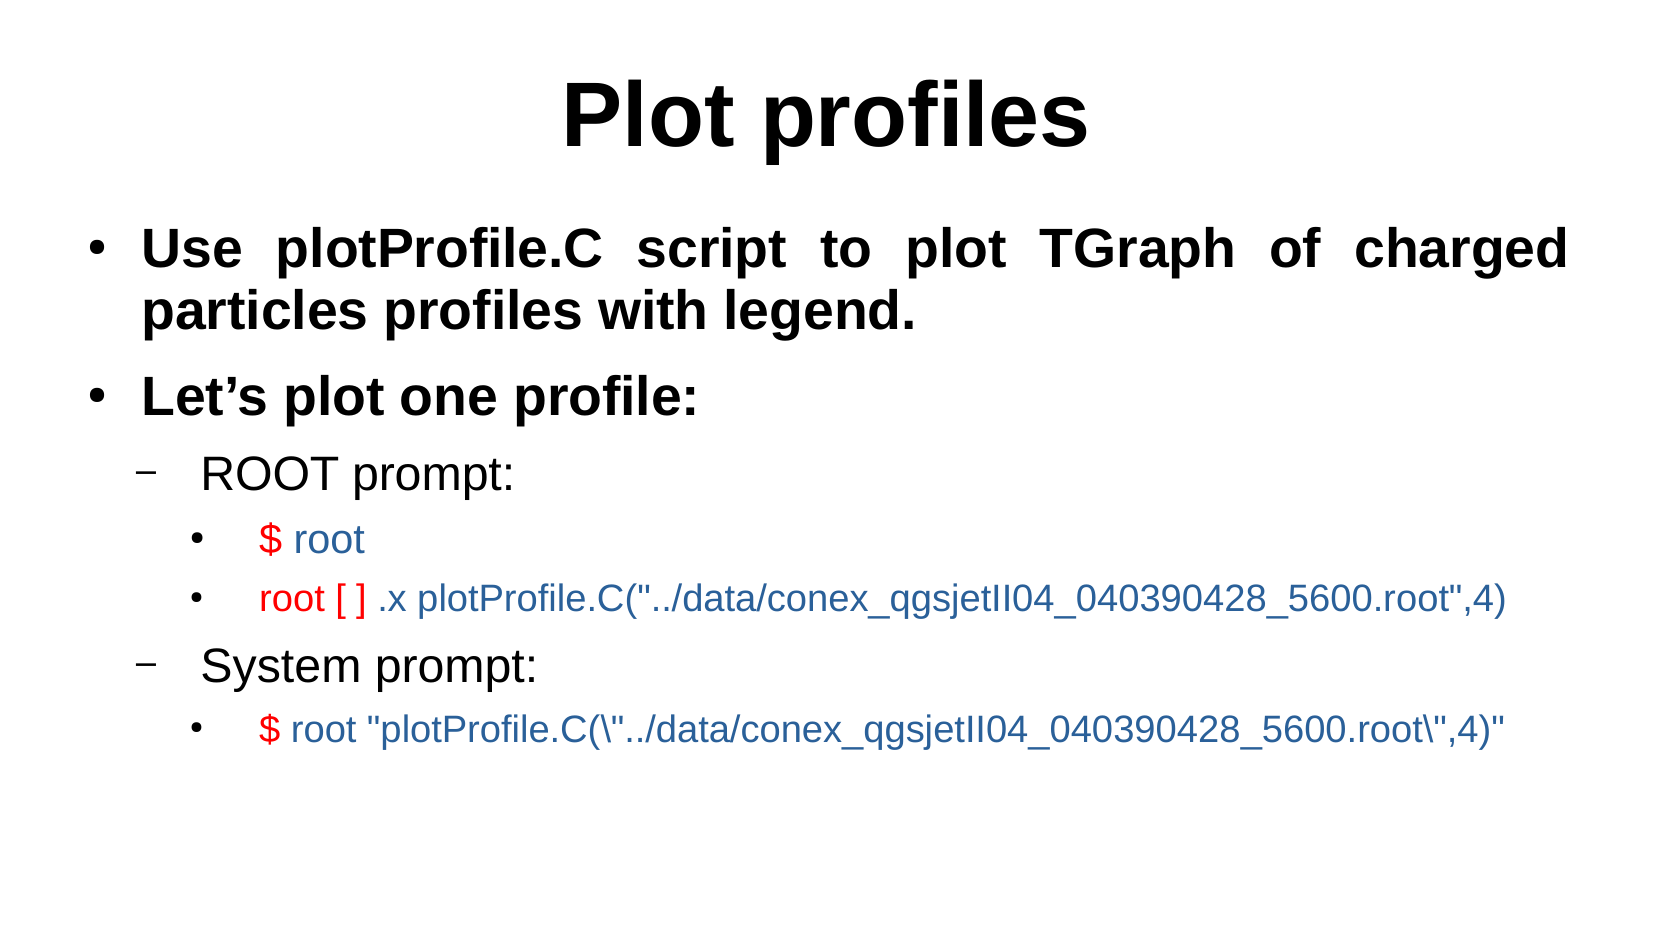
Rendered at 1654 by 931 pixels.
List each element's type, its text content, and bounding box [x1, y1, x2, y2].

title Plot profiles [82, 37, 1571, 193]
list Use plotProfile.C script to plot TGraph of charged particles profiles with legend. Let’s plot one profile: ROOT prompt: $ root root [ ] .x plotProfile.C("../data/conex_qgsjetII04_040390428_5600.root",4) System prompt: $ root "plotProfile.C(\"../data/conex_qgsjetII04_040390428_5600.root\",4)" [82, 217, 1571, 758]
